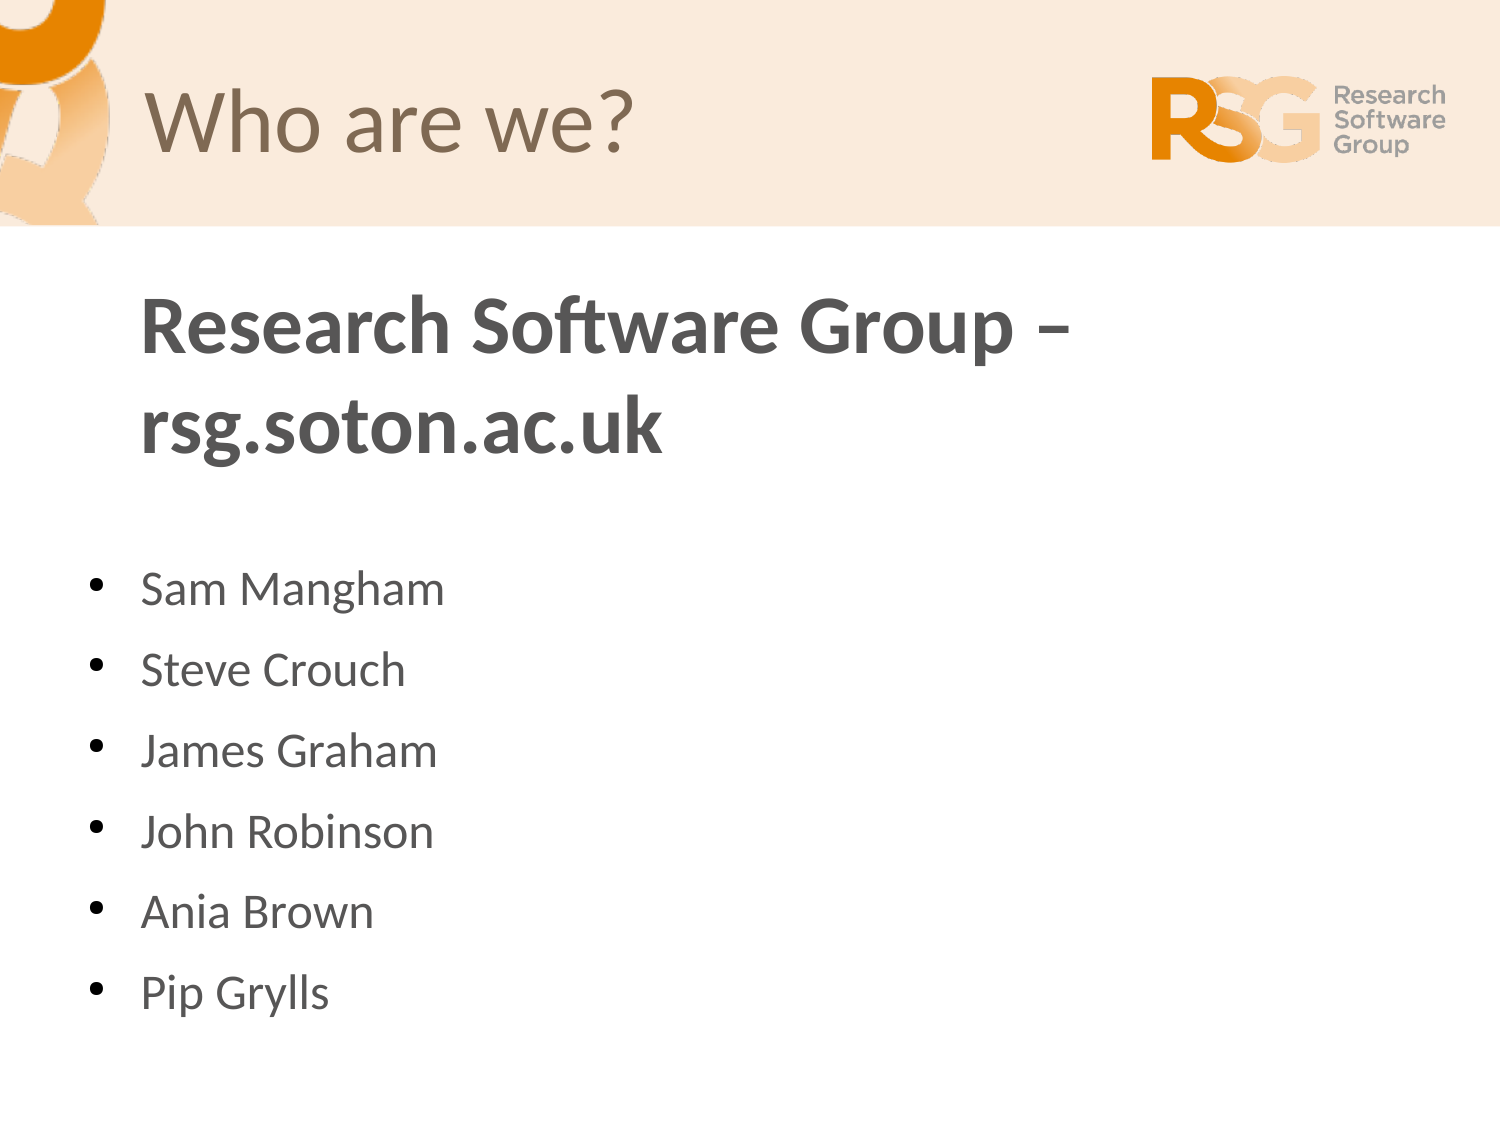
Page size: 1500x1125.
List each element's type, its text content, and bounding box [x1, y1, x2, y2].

title Who are we? [129, 21, 1128, 210]
picture [1100, 27, 1497, 212]
picture [0, 0, 113, 225]
list Research Software Group – rsg.soton.ac.uk Sam Mangham Steve Crouch James Graham John Robinson Ania Brown Pip Grylls [54, 262, 1425, 1035]
